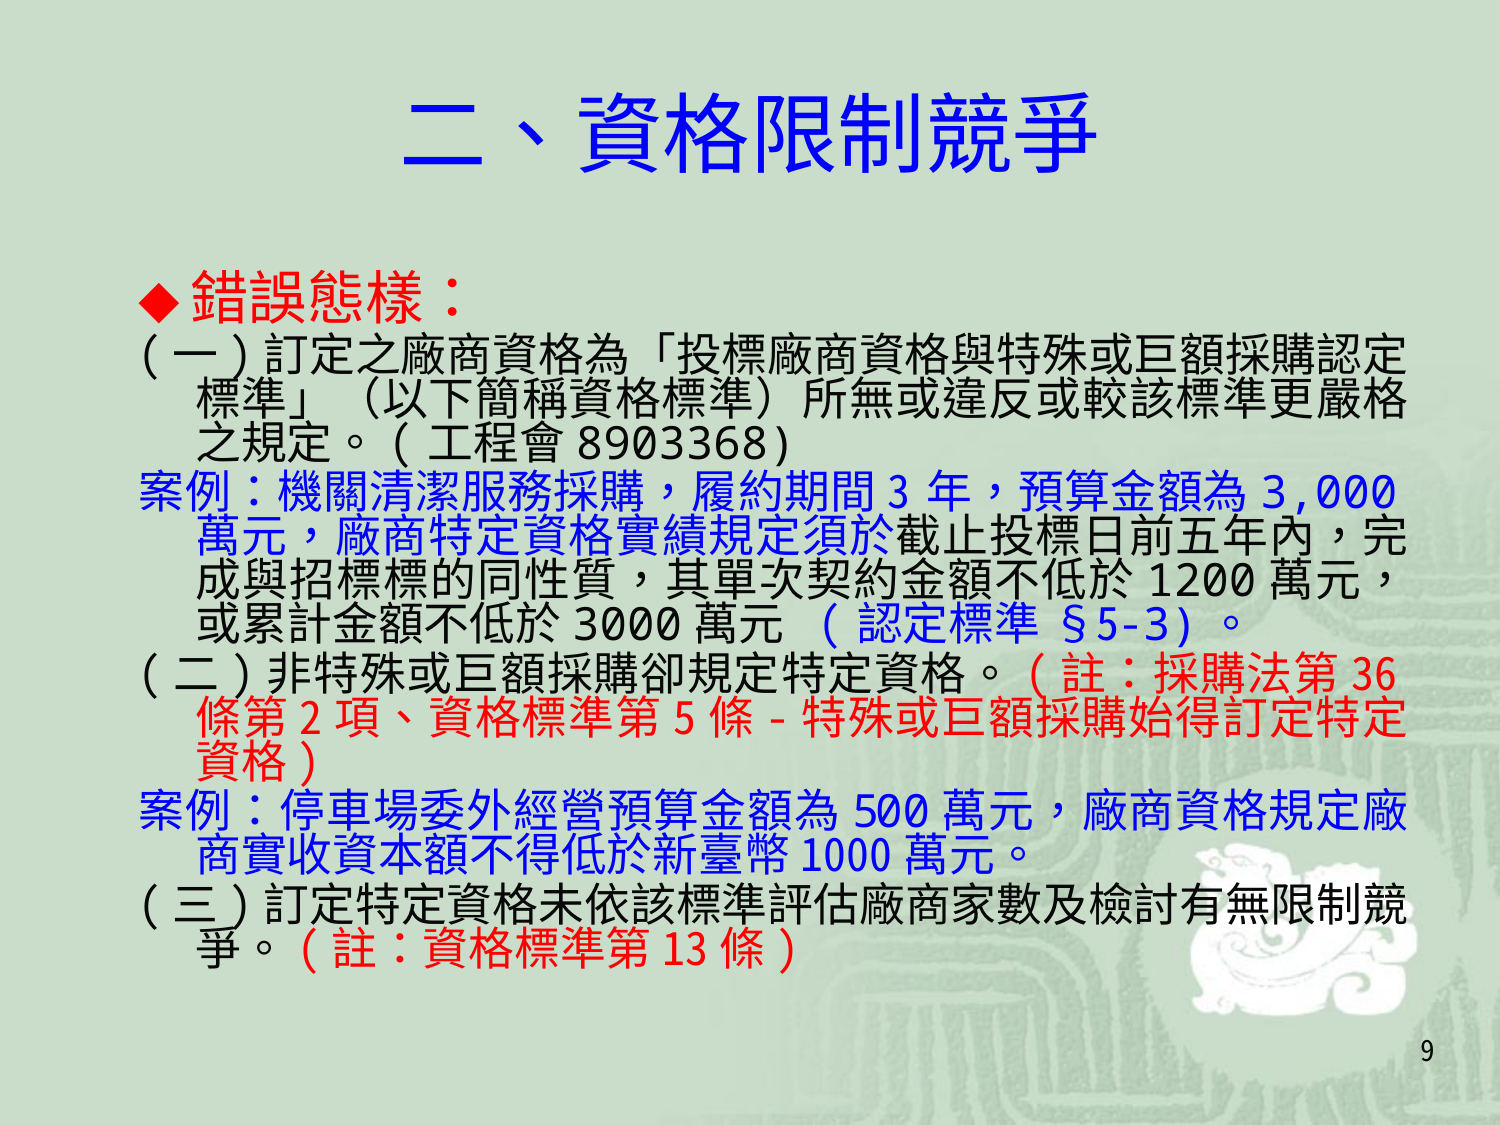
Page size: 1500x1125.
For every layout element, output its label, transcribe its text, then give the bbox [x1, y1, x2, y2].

list ◆錯誤態樣： (一)訂定之廠商資格為「投標廠商資格與特殊或巨額採購認定標準」（以下簡稱資格標準）所無或違反或較該標準更嚴格之規定。(工程會8903368) 案例：機關清潔服務採購，履約期間3年，預算金額為3,000萬元，廠商特定資格實績規定須於截止投標日前五年內，完成與招標標的同性質，其單次契約金額不低於1200萬元，或累計金額不低於3000萬元 (認定標準§5-3)。 (二)非特殊或巨額採購卻規定特定資格。(註：採購法第36條第2項、資格標準第5條-特殊或巨額採購始得訂定特定資格) 案例：停車場委外經營預算金額為500萬元，廠商資格規定廠商實收資本額不得低於新臺幣1000萬元。 (三)訂定特定資格未依該標準評估廠商家數及檢討有無限制競爭。(註：資格標準第13條) [123, 267, 1424, 1035]
picture [0, 0, 1500, 1125]
text_box <編號> [1074, 1024, 1451, 1103]
title 二、資格限制競爭 [49, 37, 1451, 225]
